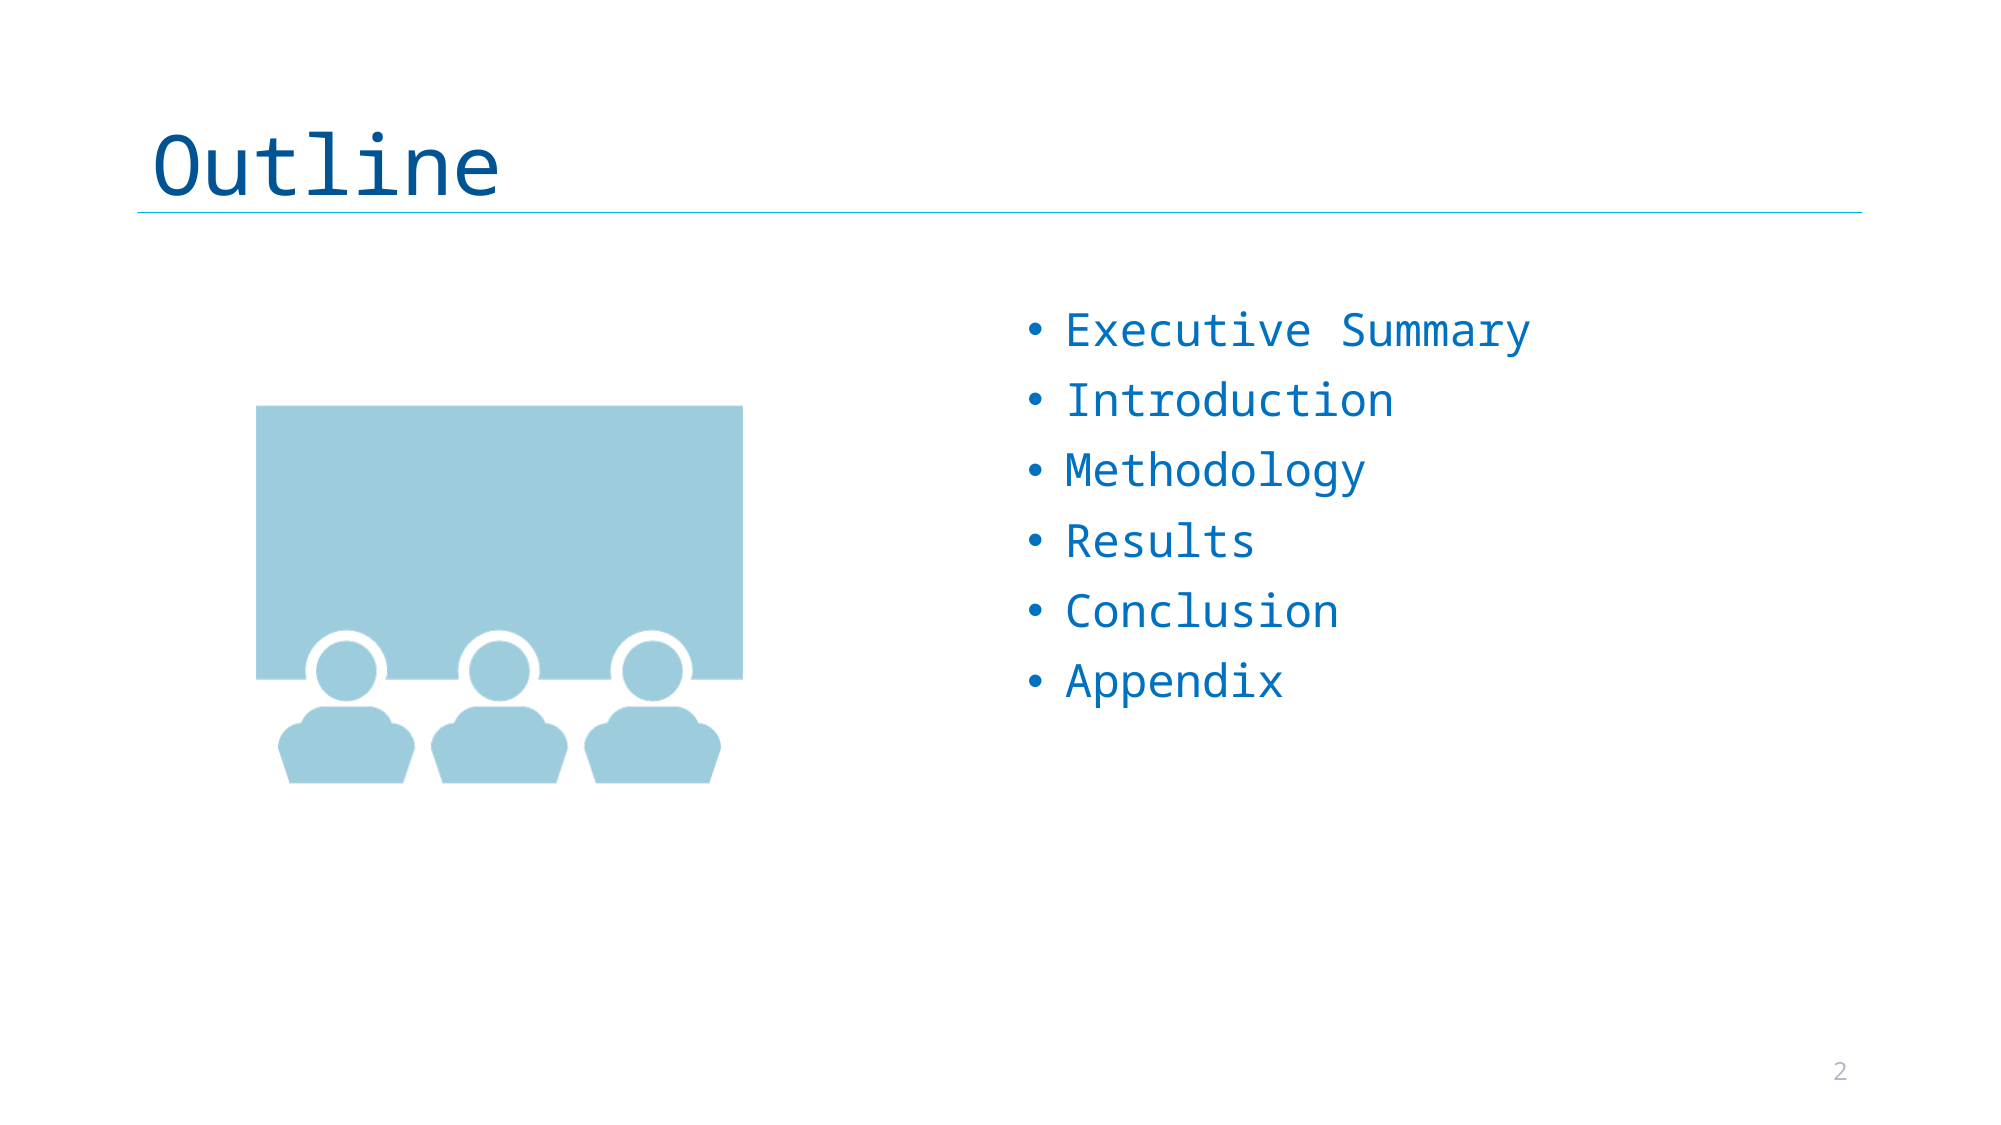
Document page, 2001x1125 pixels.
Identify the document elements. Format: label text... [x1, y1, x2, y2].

text_box Executive Summary Introduction Methodology Results Conclusion Appendix [1012, 299, 1863, 1014]
picture [237, 332, 762, 857]
slide_number 36 [1412, 1042, 1863, 1103]
title Outline [137, 59, 1863, 278]
